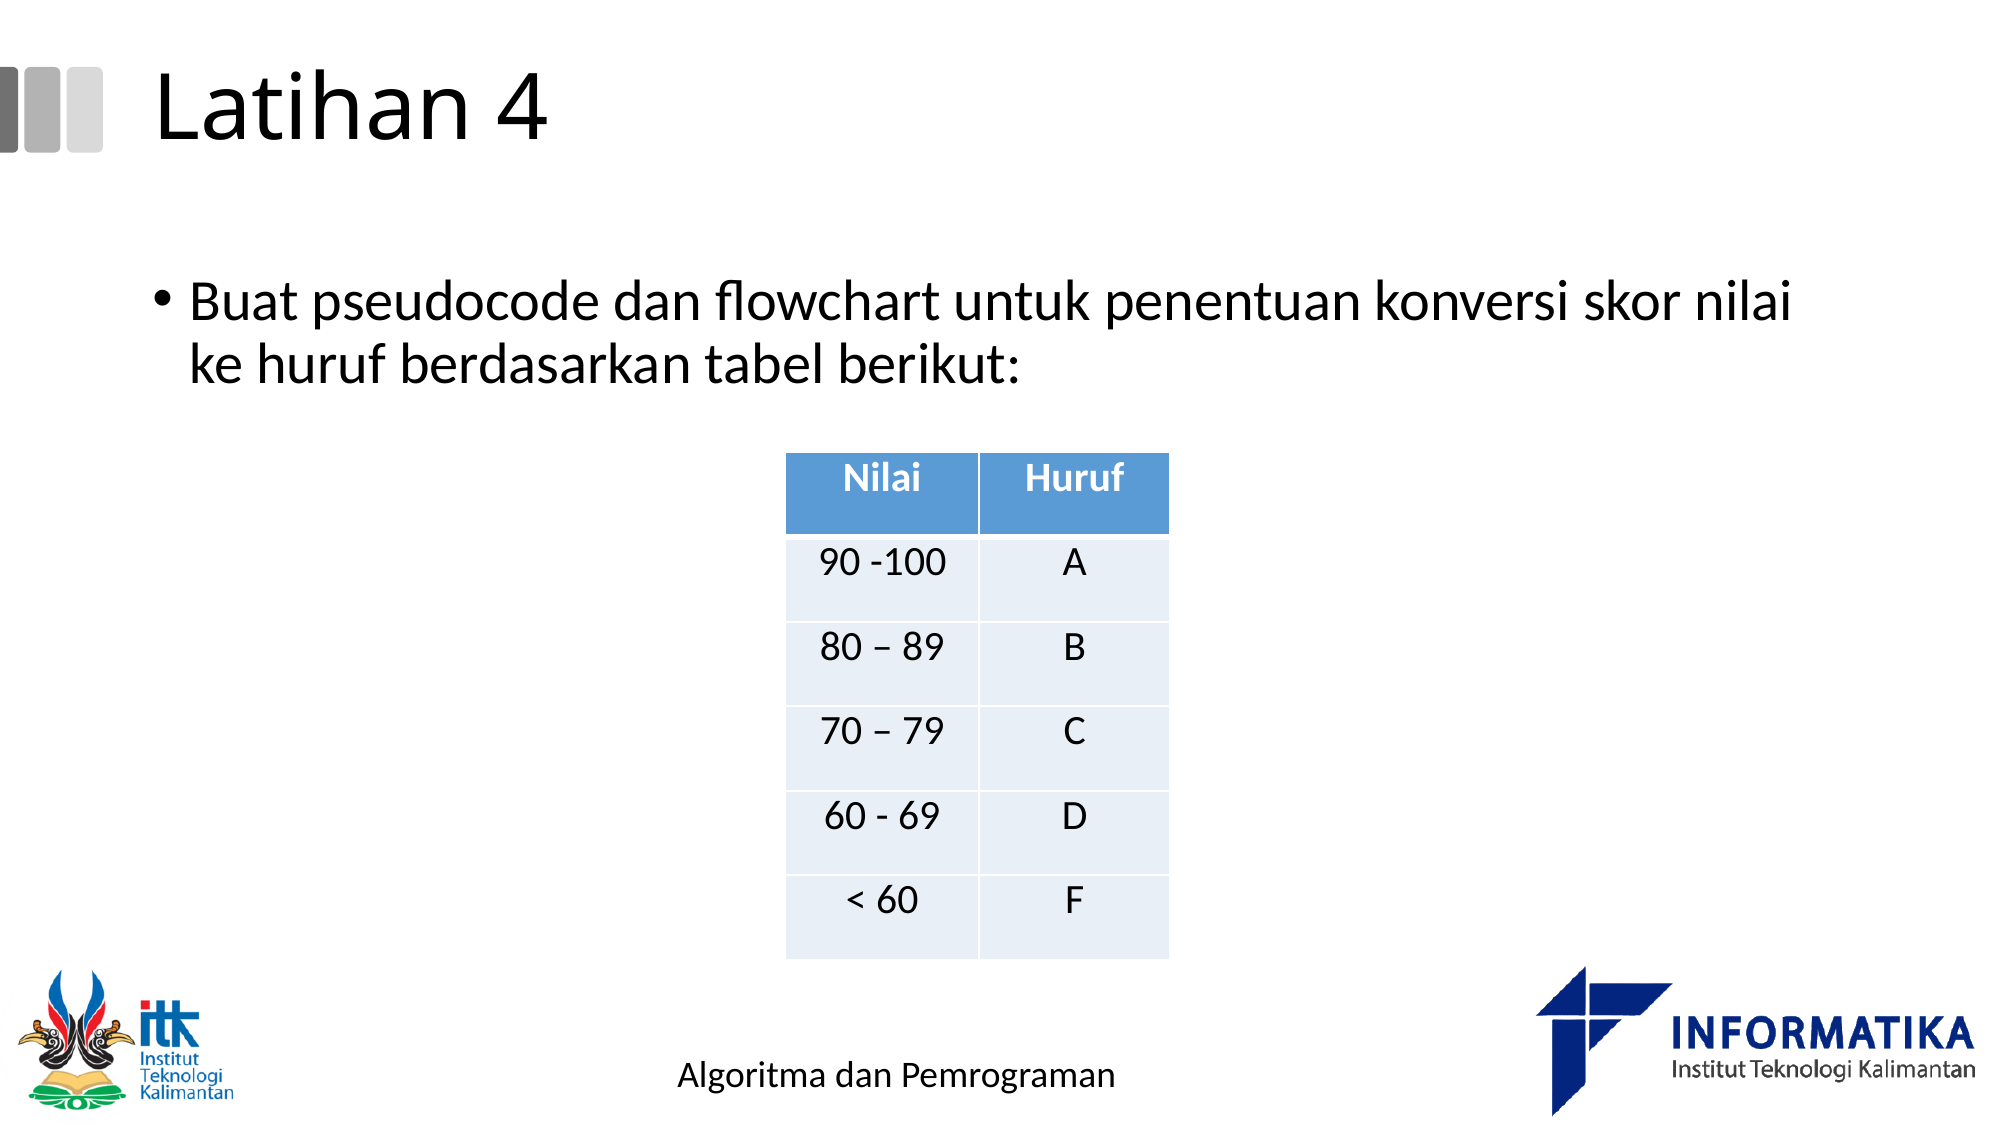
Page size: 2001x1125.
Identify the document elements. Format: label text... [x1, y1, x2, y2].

table_cell D [980, 792, 1169, 874]
table_cell A [980, 540, 1169, 621]
table_cell 70 – 79 [786, 707, 978, 790]
table_cell 80 – 89 [786, 623, 978, 705]
text_box Algoritma dan Pemrograman [662, 1042, 1338, 1103]
table_cell 60 - 69 [786, 792, 978, 874]
picture [1534, 965, 1976, 1118]
table_cell 90 -100 [786, 540, 978, 621]
text_box Latihan 4 [137, 1, 1863, 219]
table_header Nilai [786, 453, 978, 534]
table_cell B [980, 623, 1169, 705]
table_cell F [980, 876, 1169, 959]
table_cell < 60 [786, 876, 978, 959]
picture [0, 935, 252, 1125]
table_header Huruf [980, 453, 1169, 534]
table_cell C [980, 707, 1169, 790]
text_box Buat pseudocode dan flowchart untuk penentuan konversi skor nilai ke huruf berdasarkan tabel berikut: [137, 262, 1863, 977]
